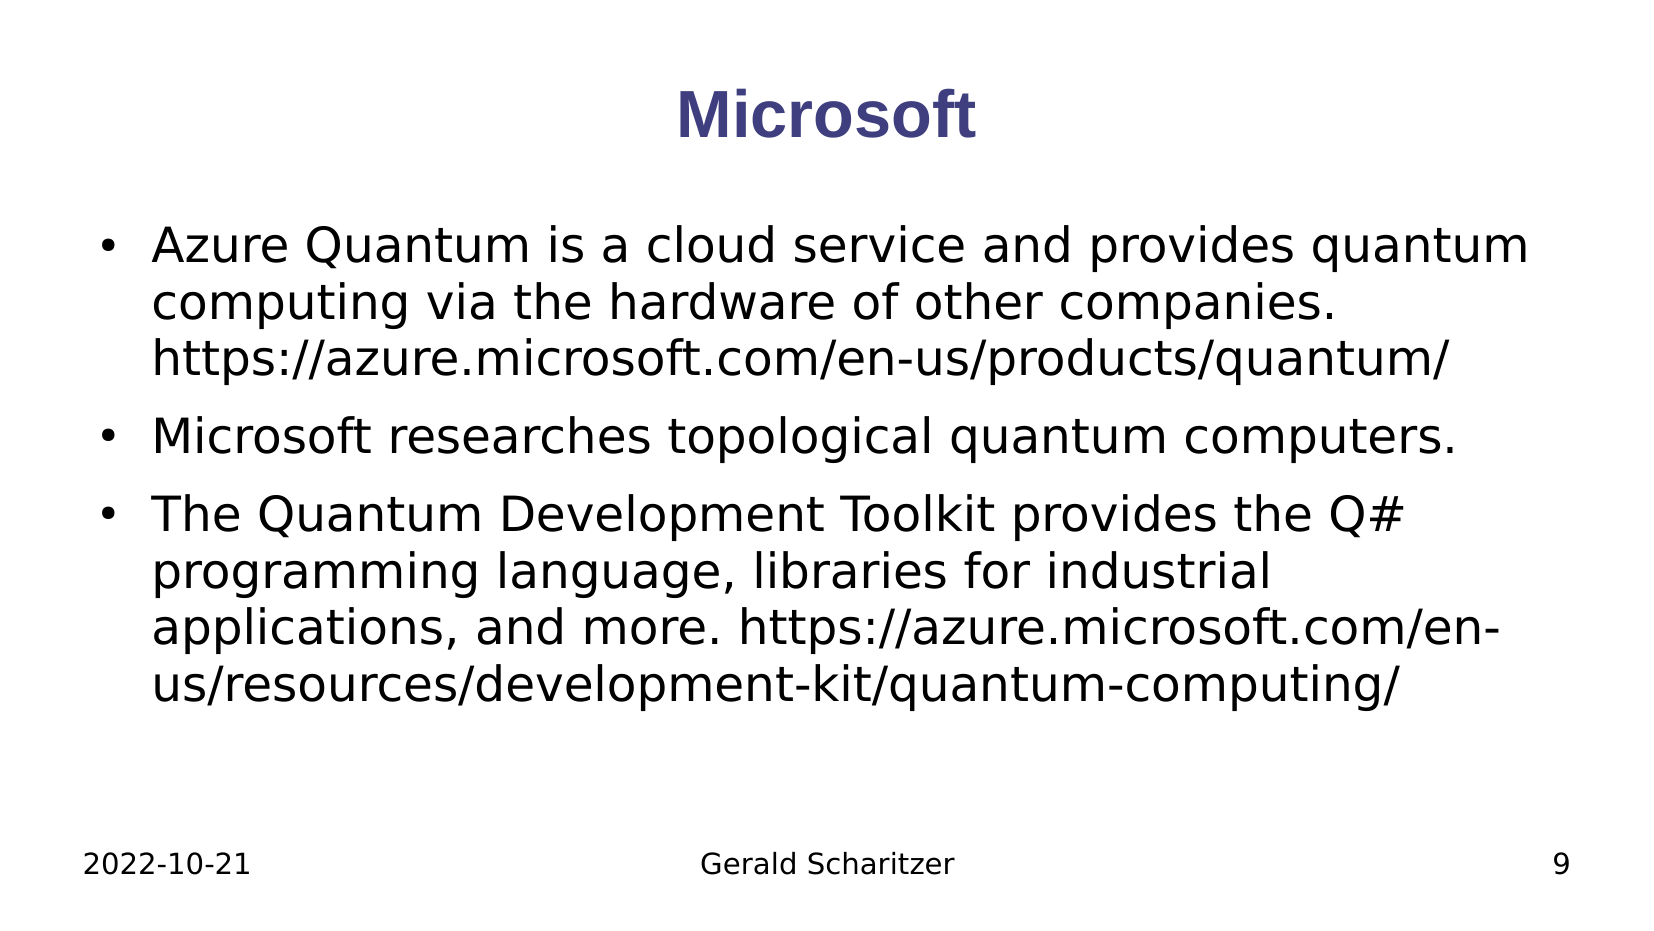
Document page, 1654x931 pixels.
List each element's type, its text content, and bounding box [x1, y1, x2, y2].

list Azure Quantum is a cloud service and provides quantum computing via the hardware of other companies. https://azure.microsoft.com/en-us/products/quantum/ Microsoft researches topological quantum computers. The Quantum Development Toolkit provides the Q# programming language, libraries for industrial applications, and more. https://azure.microsoft.com/en-us/resources/development-kit/quantum-computing/ [82, 217, 1571, 758]
title Microsoft [82, 37, 1571, 193]
